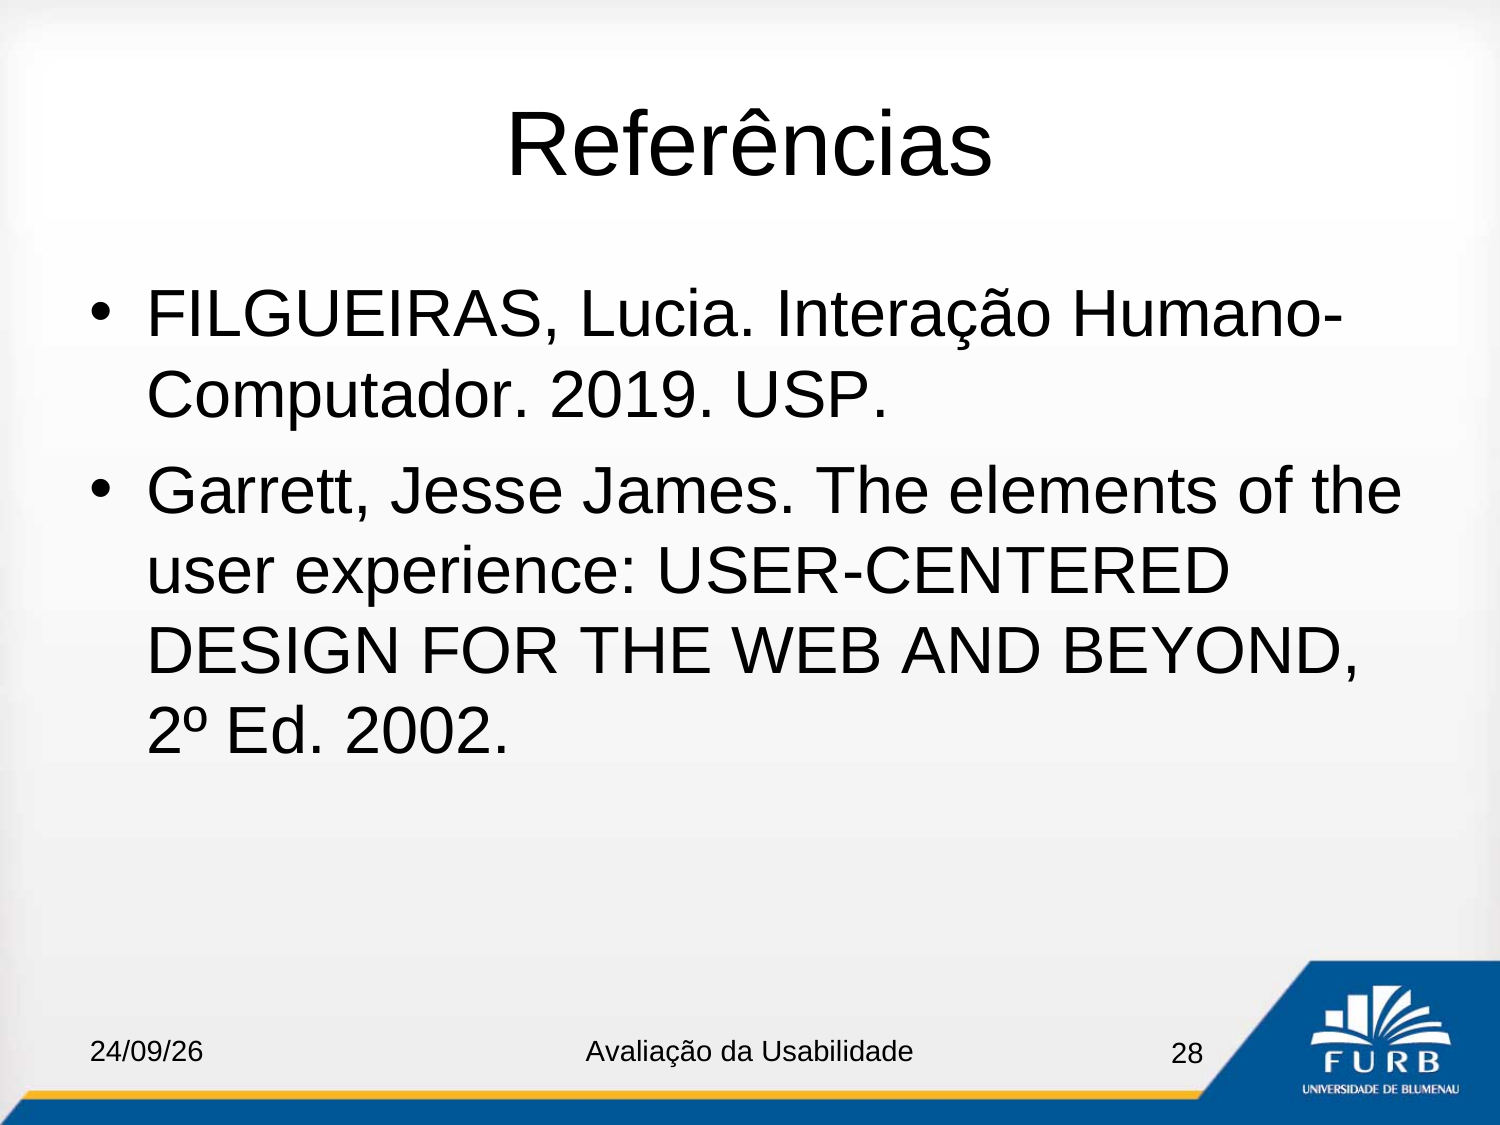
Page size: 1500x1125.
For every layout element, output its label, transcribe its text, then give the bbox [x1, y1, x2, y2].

list FILGUEIRAS, Lucia. Interação Humano-Computador. 2019. USP. Garrett, Jesse James. The elements of the user experience: USER-CENTERED DESIGN FOR THE WEB AND BEYOND, 2º Ed. 2002. [75, 262, 1426, 1005]
title Referências [75, 45, 1426, 233]
picture [0, 0, 1500, 1125]
